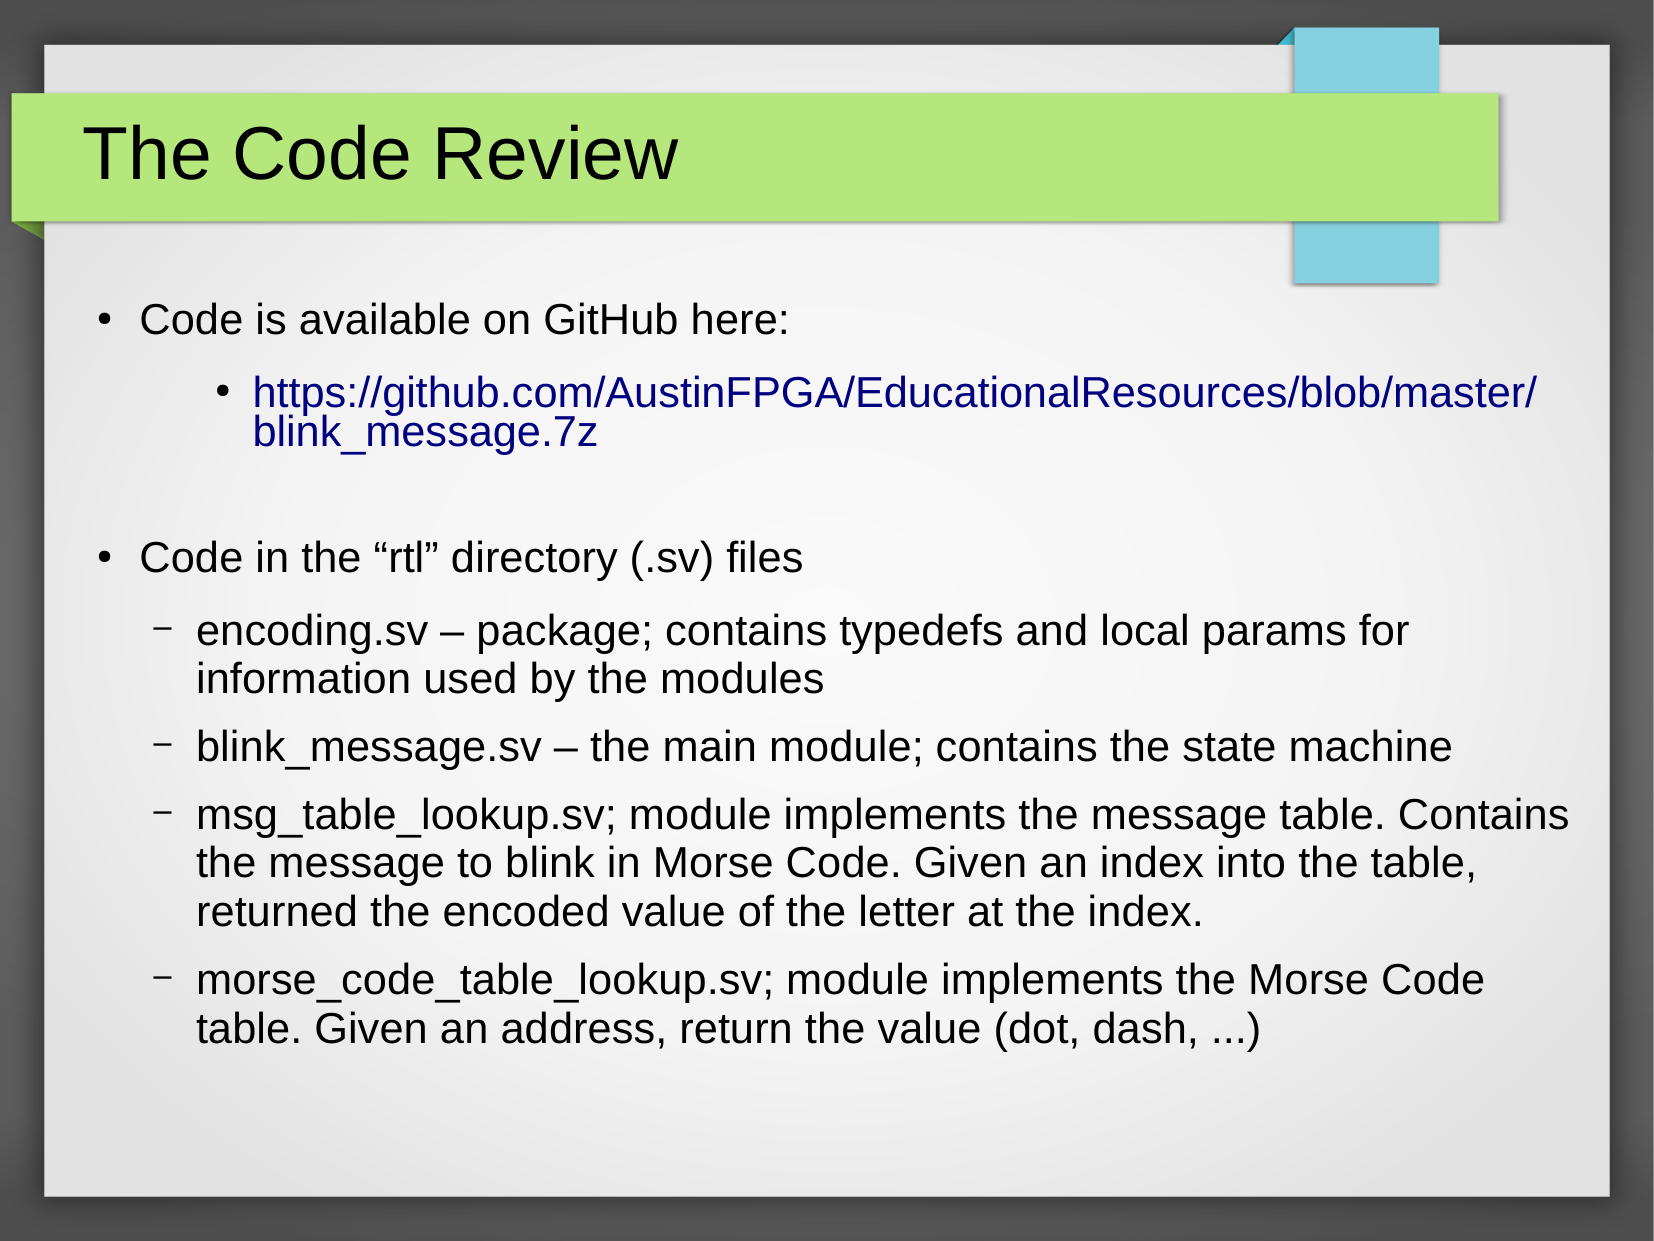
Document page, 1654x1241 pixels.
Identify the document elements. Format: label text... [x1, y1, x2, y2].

picture [0, 0, 1654, 1241]
title The Code Review [82, 94, 1264, 213]
list Code is available on GitHub here: https://github.com/AustinFPGA/EducationalResources/blob/master/blink_message.7z Code in the “rtl” directory (.sv) files encoding.sv – package; contains typedefs and local params for information used by the modules blink_message.sv – the main module; contains the state machine msg_table_lookup.sv; module implements the message table. Contains the message to blink in Morse Code. Given an index into the table, returned the encoded value of the letter at the index. morse_code_table_lookup.sv; module implements the Morse Code table. Given an address, return the value (dot, dash, ...) [82, 295, 1571, 1015]
